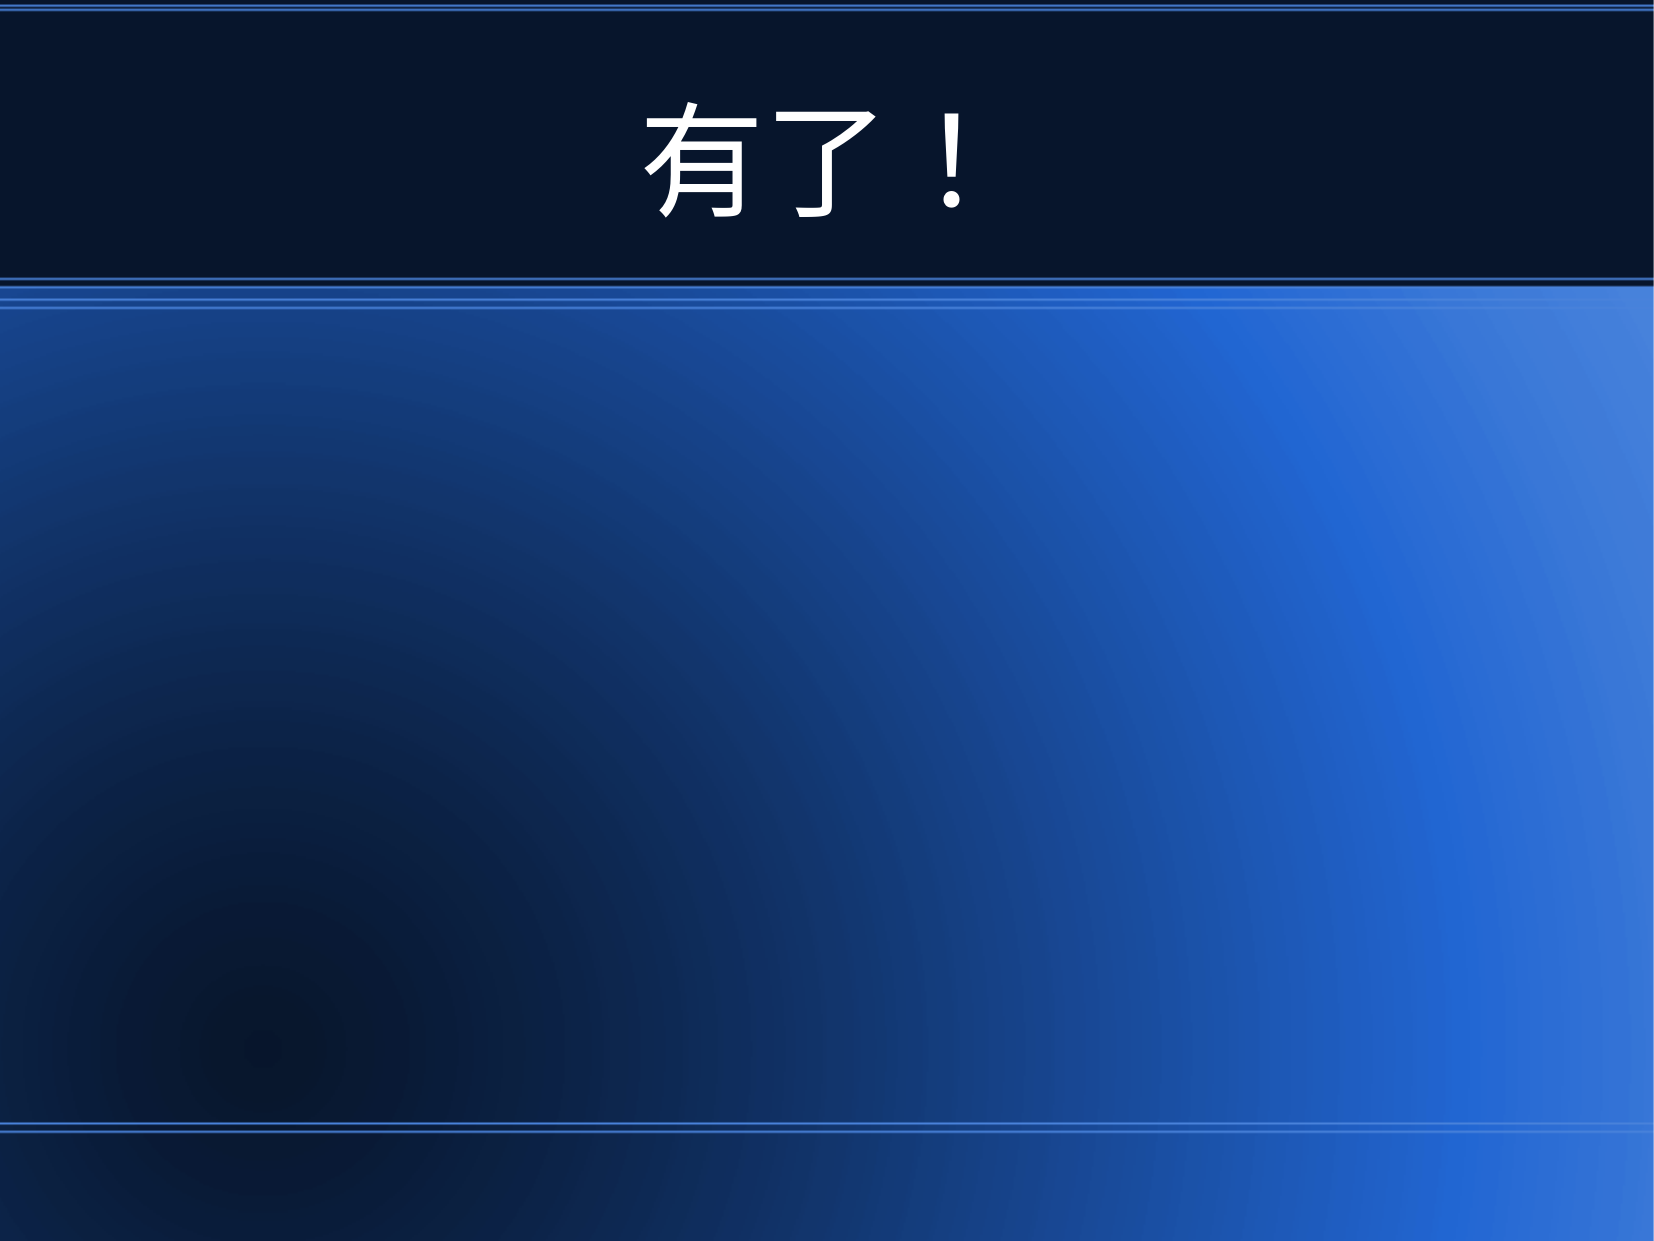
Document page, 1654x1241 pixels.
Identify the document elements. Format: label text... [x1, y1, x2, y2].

picture [0, 0, 1654, 1241]
title 有了！ [82, 49, 1571, 257]
